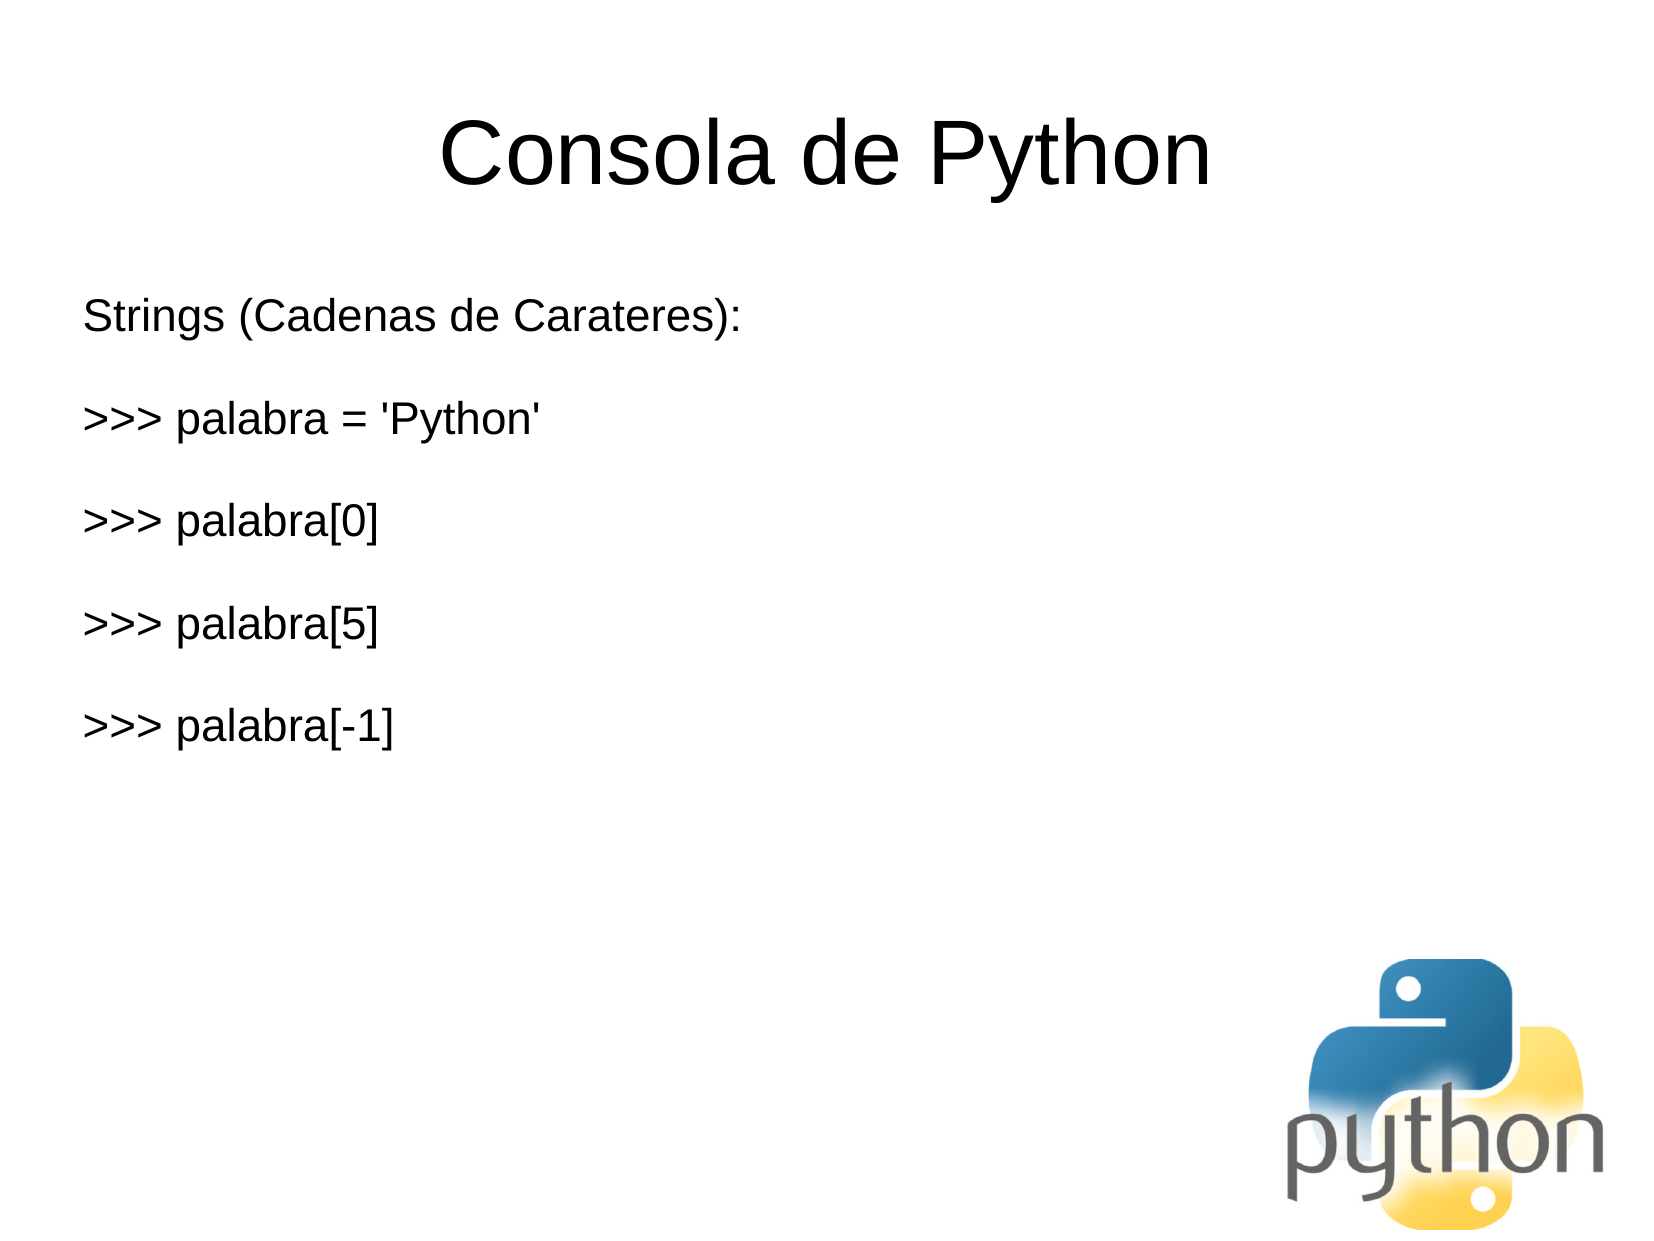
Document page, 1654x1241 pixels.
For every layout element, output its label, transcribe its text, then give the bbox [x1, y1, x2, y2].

title Consola de Python [82, 49, 1571, 257]
picture [1245, 959, 1646, 1231]
subtitle Strings (Cadenas de Carateres): >>> palabra = 'Python' >>> palabra[0] >>> palabra[5] >>> palabra[-1] [82, 290, 1571, 1010]
